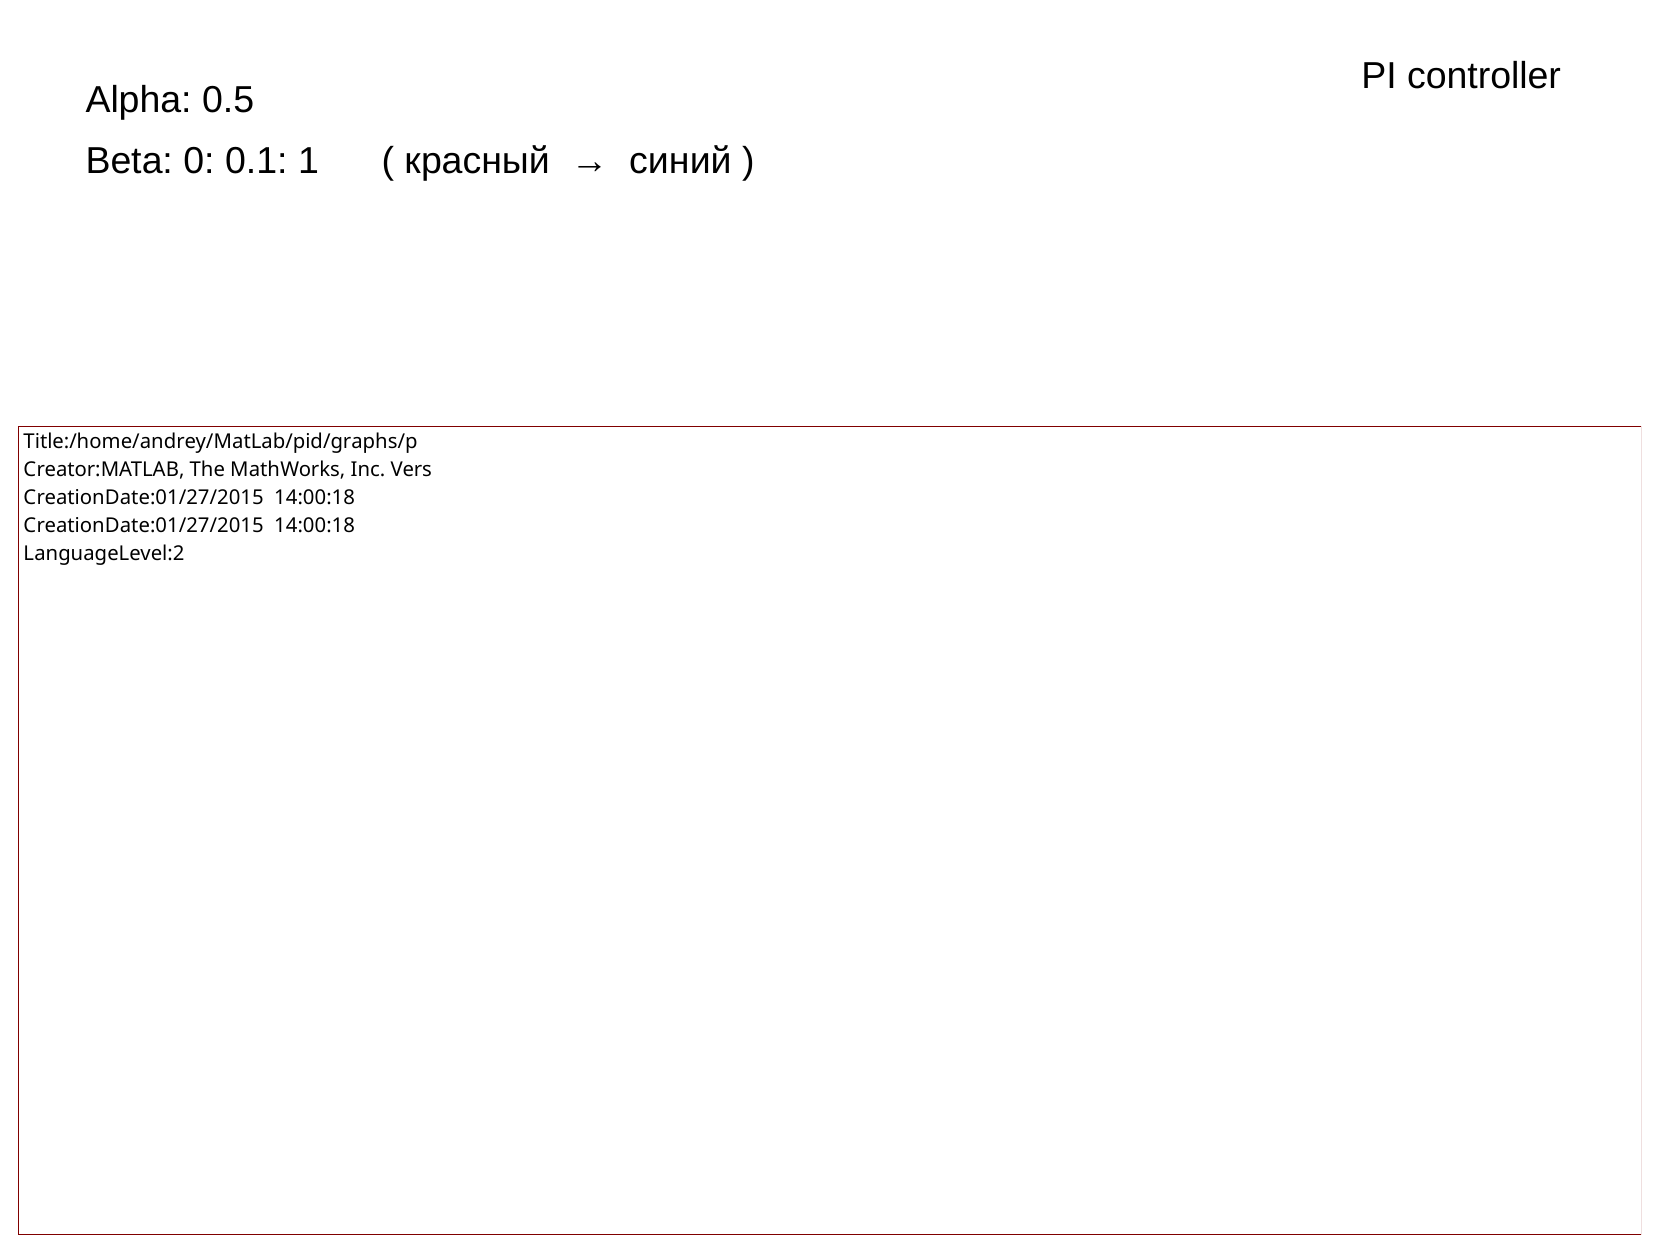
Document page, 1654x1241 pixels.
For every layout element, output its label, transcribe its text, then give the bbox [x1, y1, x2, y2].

text_box Alpha: 0.5 [70, 70, 269, 128]
picture [17, 425, 1642, 1235]
text_box PI controller [1346, 47, 1576, 105]
text_box Beta: 0: 0.1: 1 ( красный → синий ) [70, 132, 782, 189]
